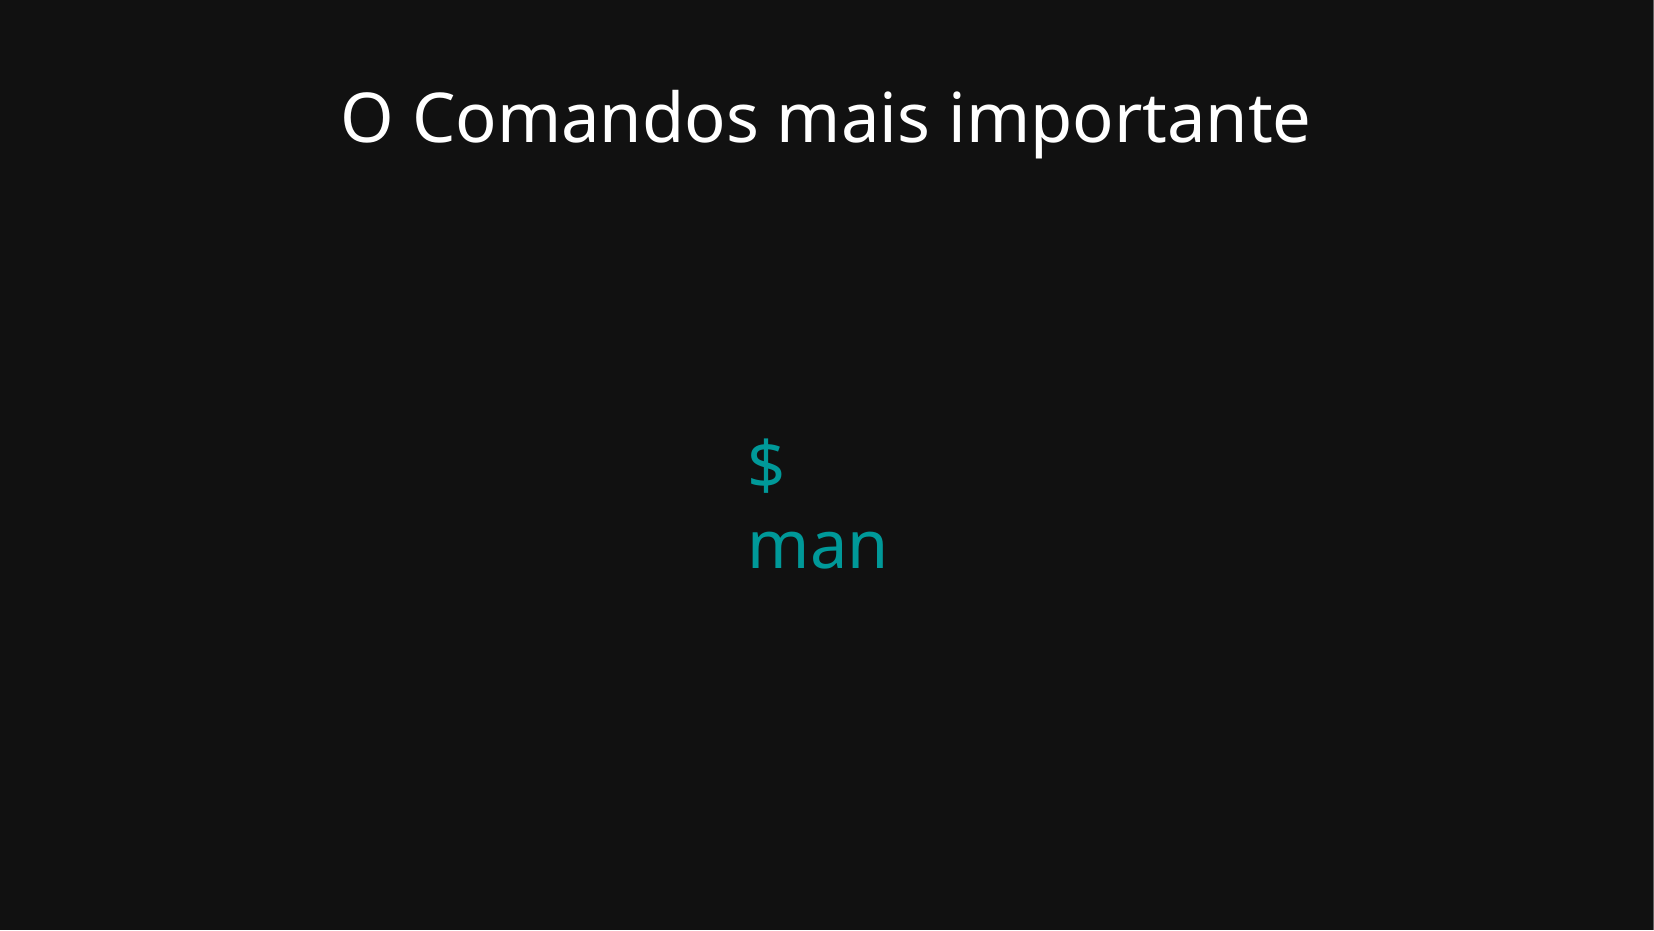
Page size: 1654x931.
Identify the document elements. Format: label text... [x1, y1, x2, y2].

text_box $ man [733, 415, 950, 516]
text_box O Comandos mais importante [82, 36, 1571, 193]
